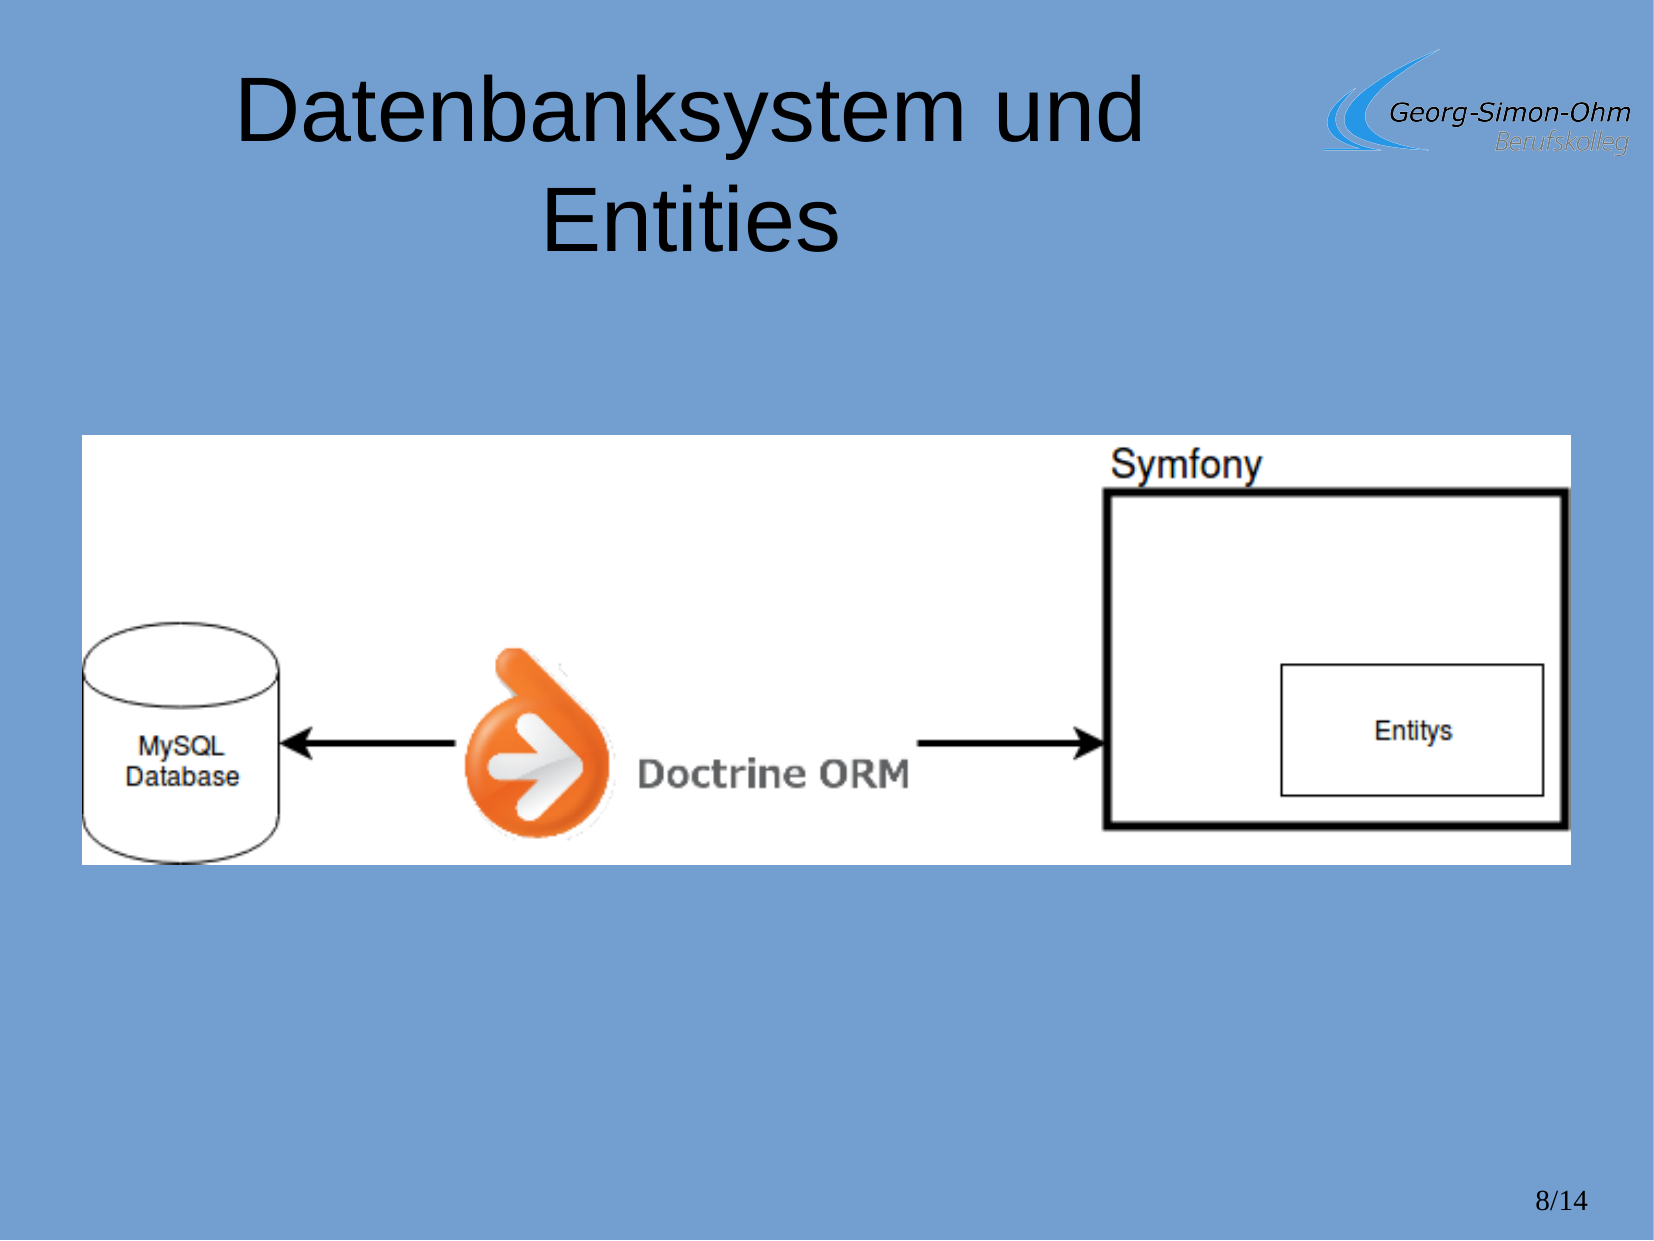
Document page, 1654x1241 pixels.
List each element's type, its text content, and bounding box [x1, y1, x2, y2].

title Datenbanksystem und Entities [82, 49, 1300, 257]
picture [82, 435, 1571, 865]
picture [1324, 49, 1630, 156]
text_box <number>/14 [1535, 1181, 1607, 1221]
